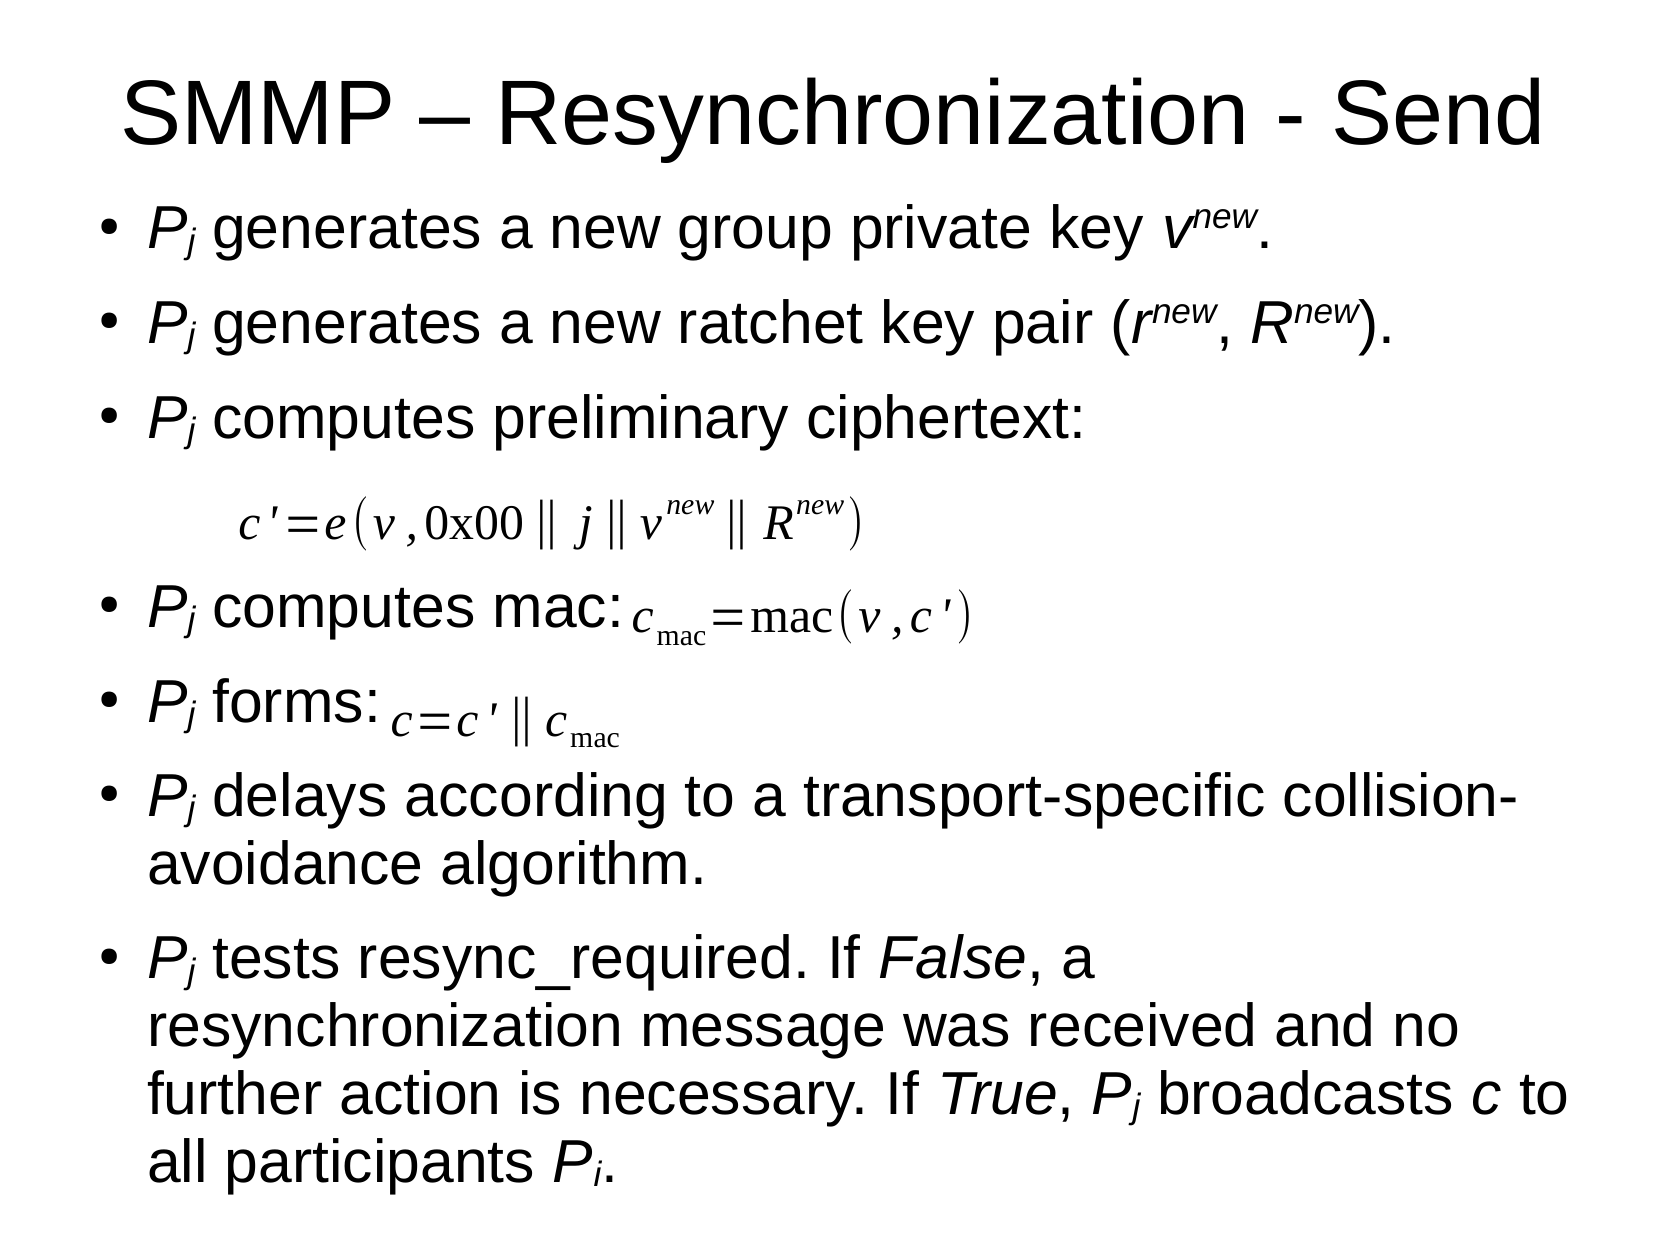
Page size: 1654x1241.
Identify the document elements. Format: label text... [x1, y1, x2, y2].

list Pj generates a new group private key vnew. Pj generates a new ratchet key pair (rnew, Rnew). Pj computes preliminary ciphertext: Pj computes mac: Pj forms: Pj delays according to a transport-specific collision-avoidance algorithm. Pj tests resync_required. If False, a resynchronization message was received and no further action is necessary. If True, Pj broadcasts c to all participants Pi. [82, 193, 1571, 1205]
chart [382, 691, 627, 754]
chart [230, 487, 871, 554]
chart [623, 587, 980, 652]
title SMMP – Resynchronization - Send [89, 9, 1578, 217]
